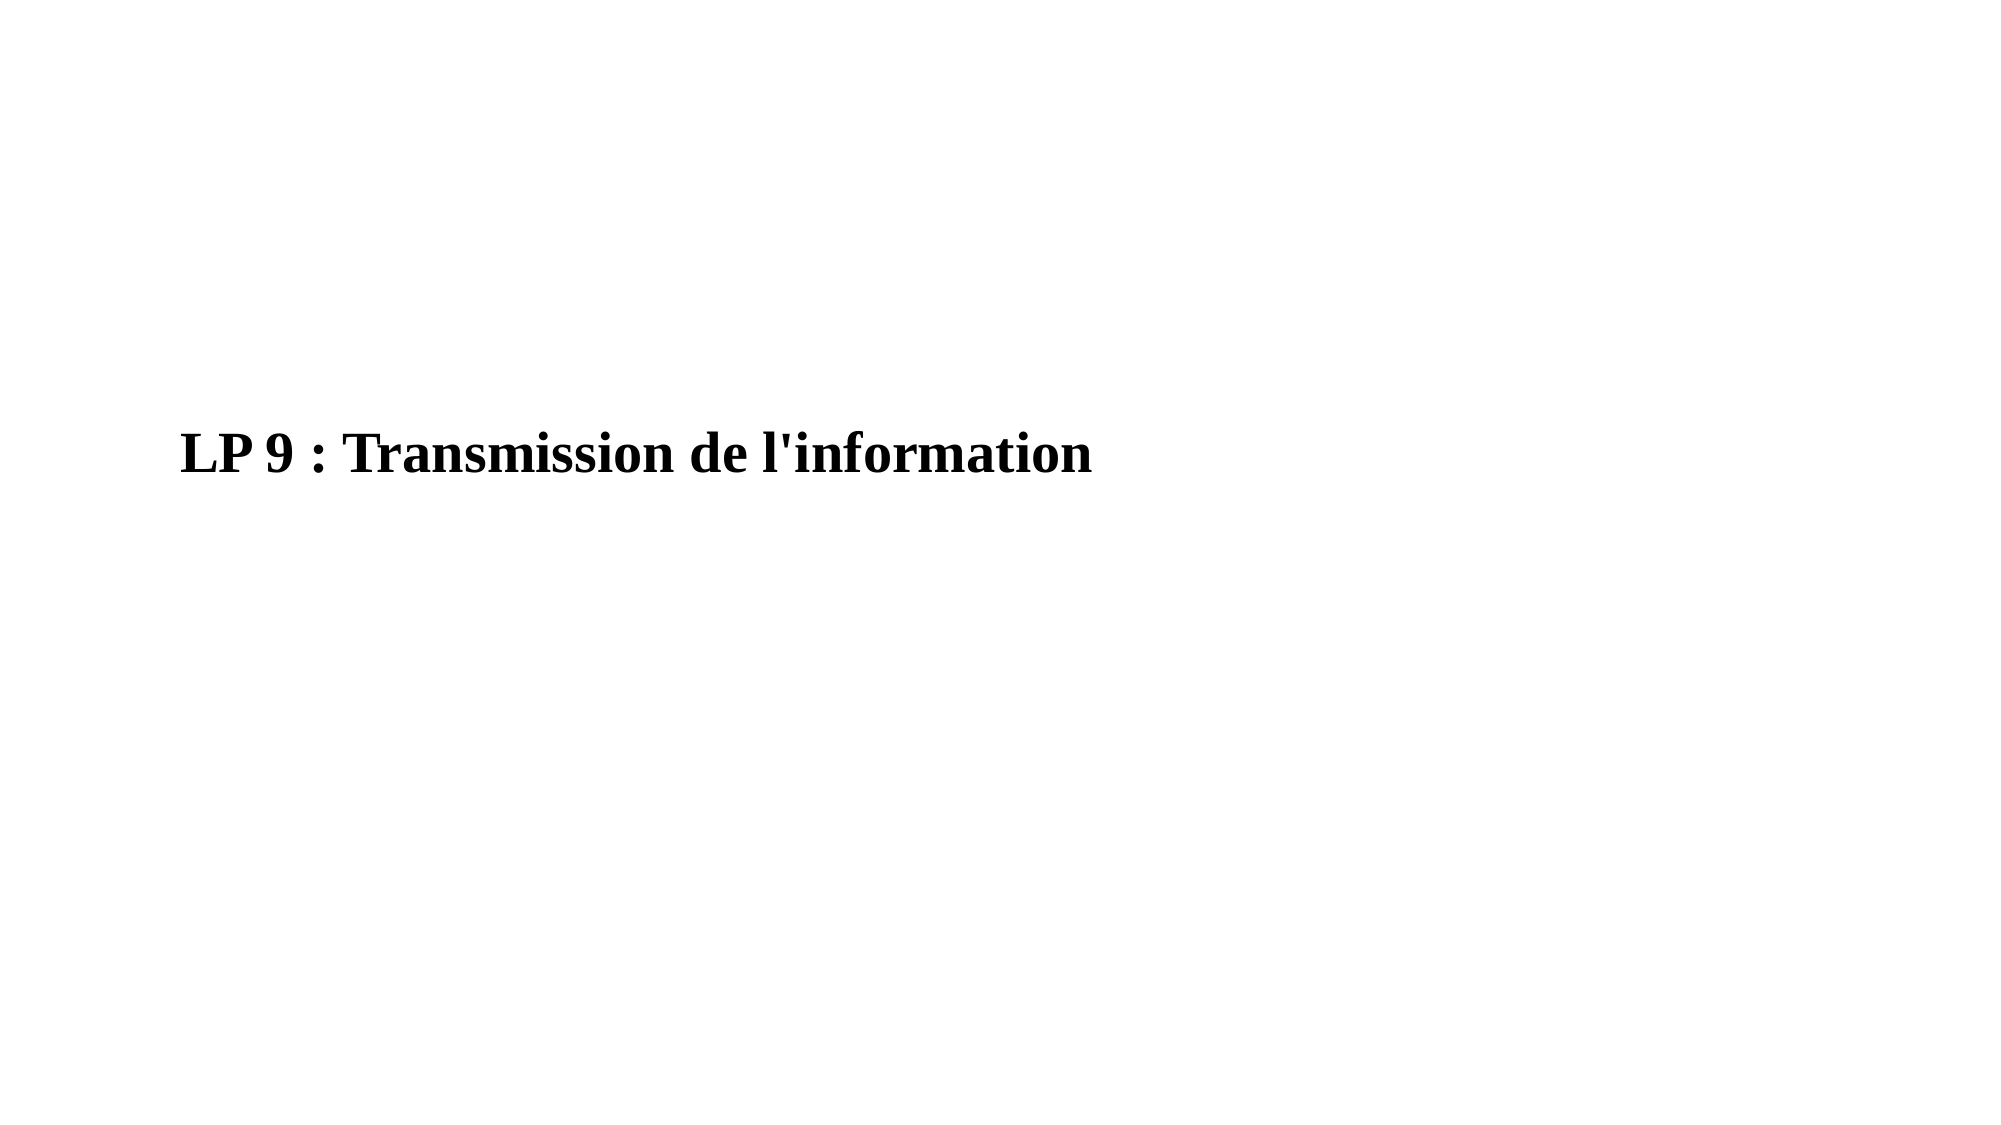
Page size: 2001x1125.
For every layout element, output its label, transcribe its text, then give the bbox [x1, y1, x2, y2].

text_box LP 9 : Transmission de l'information [165, 413, 1406, 626]
